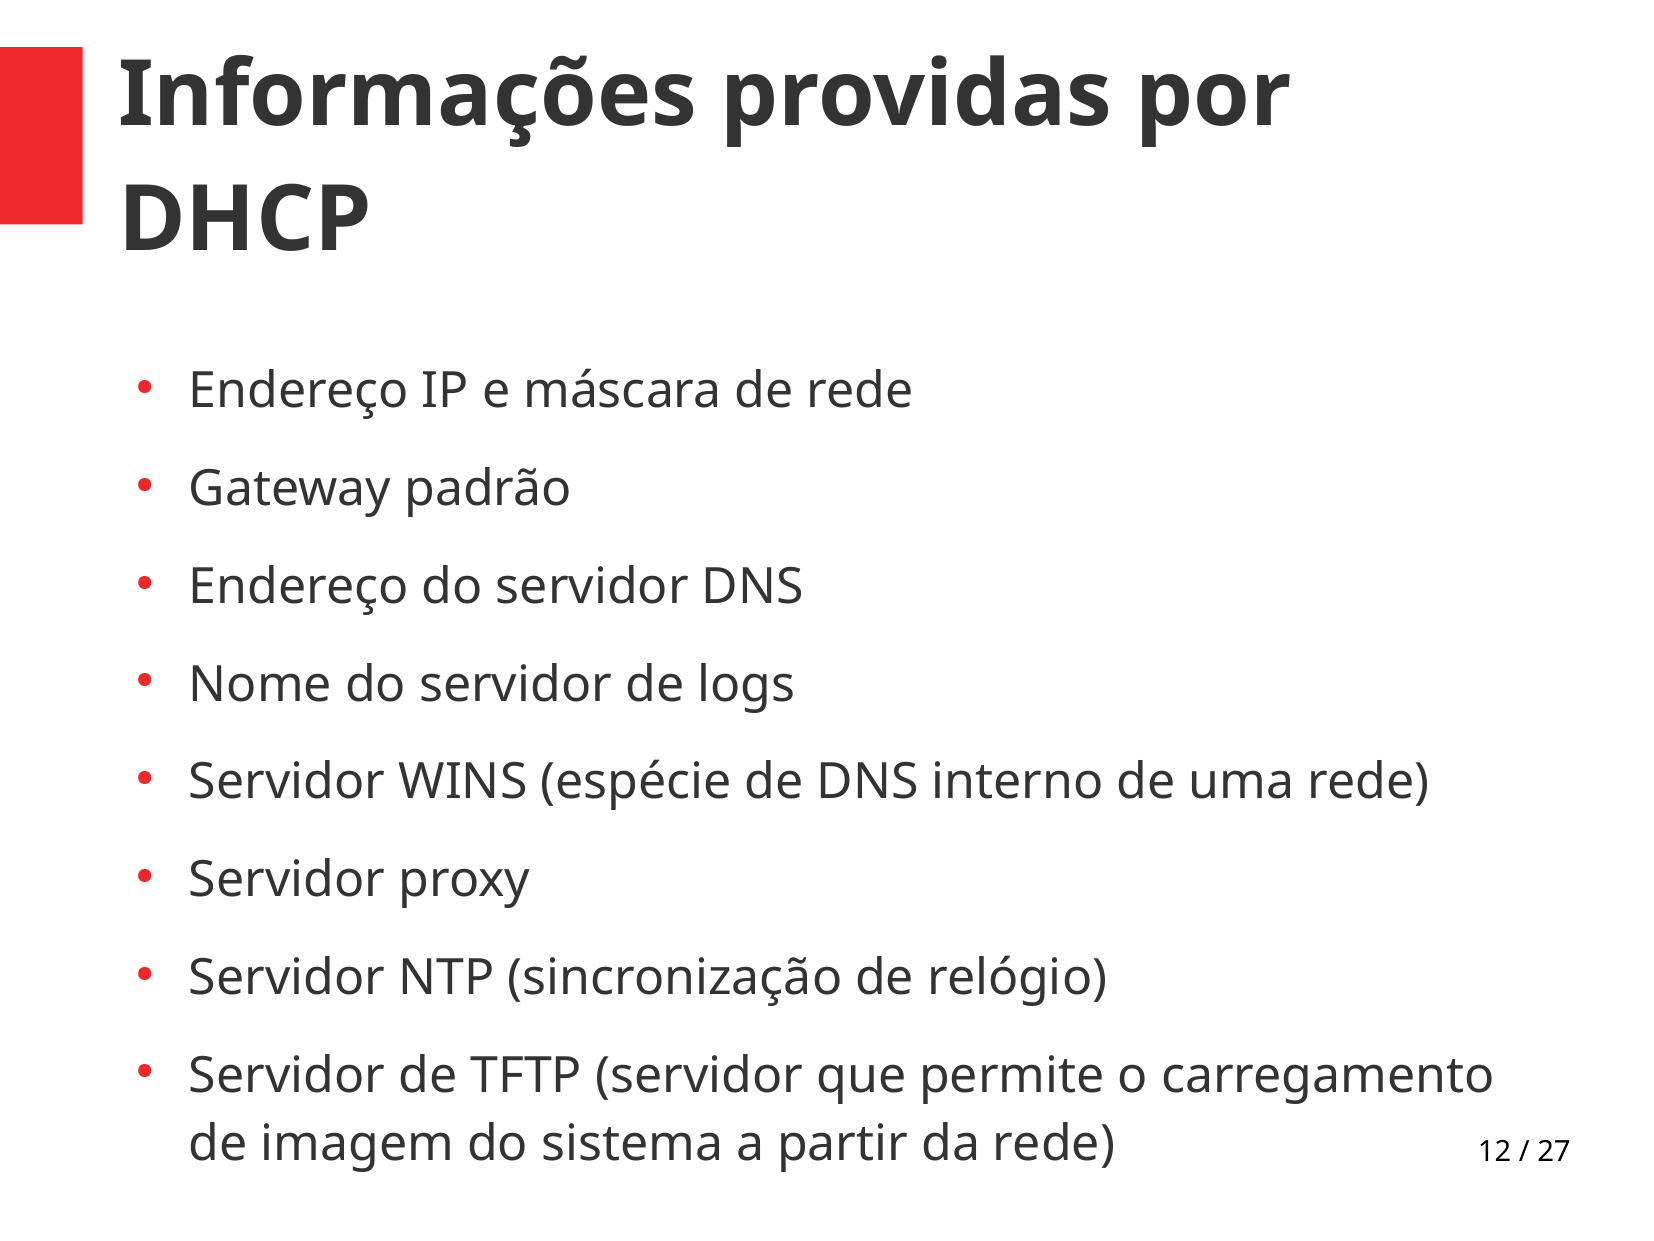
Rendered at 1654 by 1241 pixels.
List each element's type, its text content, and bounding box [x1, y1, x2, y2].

list Endereço IP e máscara de rede Gateway padrão Endereço do servidor DNS Nome do servidor de logs Servidor WINS (espécie de DNS interno de uma rede) Servidor proxy Servidor NTP (sincronização de relógio) Servidor de TFTP (servidor que permite o carregamento de imagem do sistema a partir da rede) [118, 354, 1536, 1074]
title Informações providas por DHCP [118, 45, 1571, 260]
